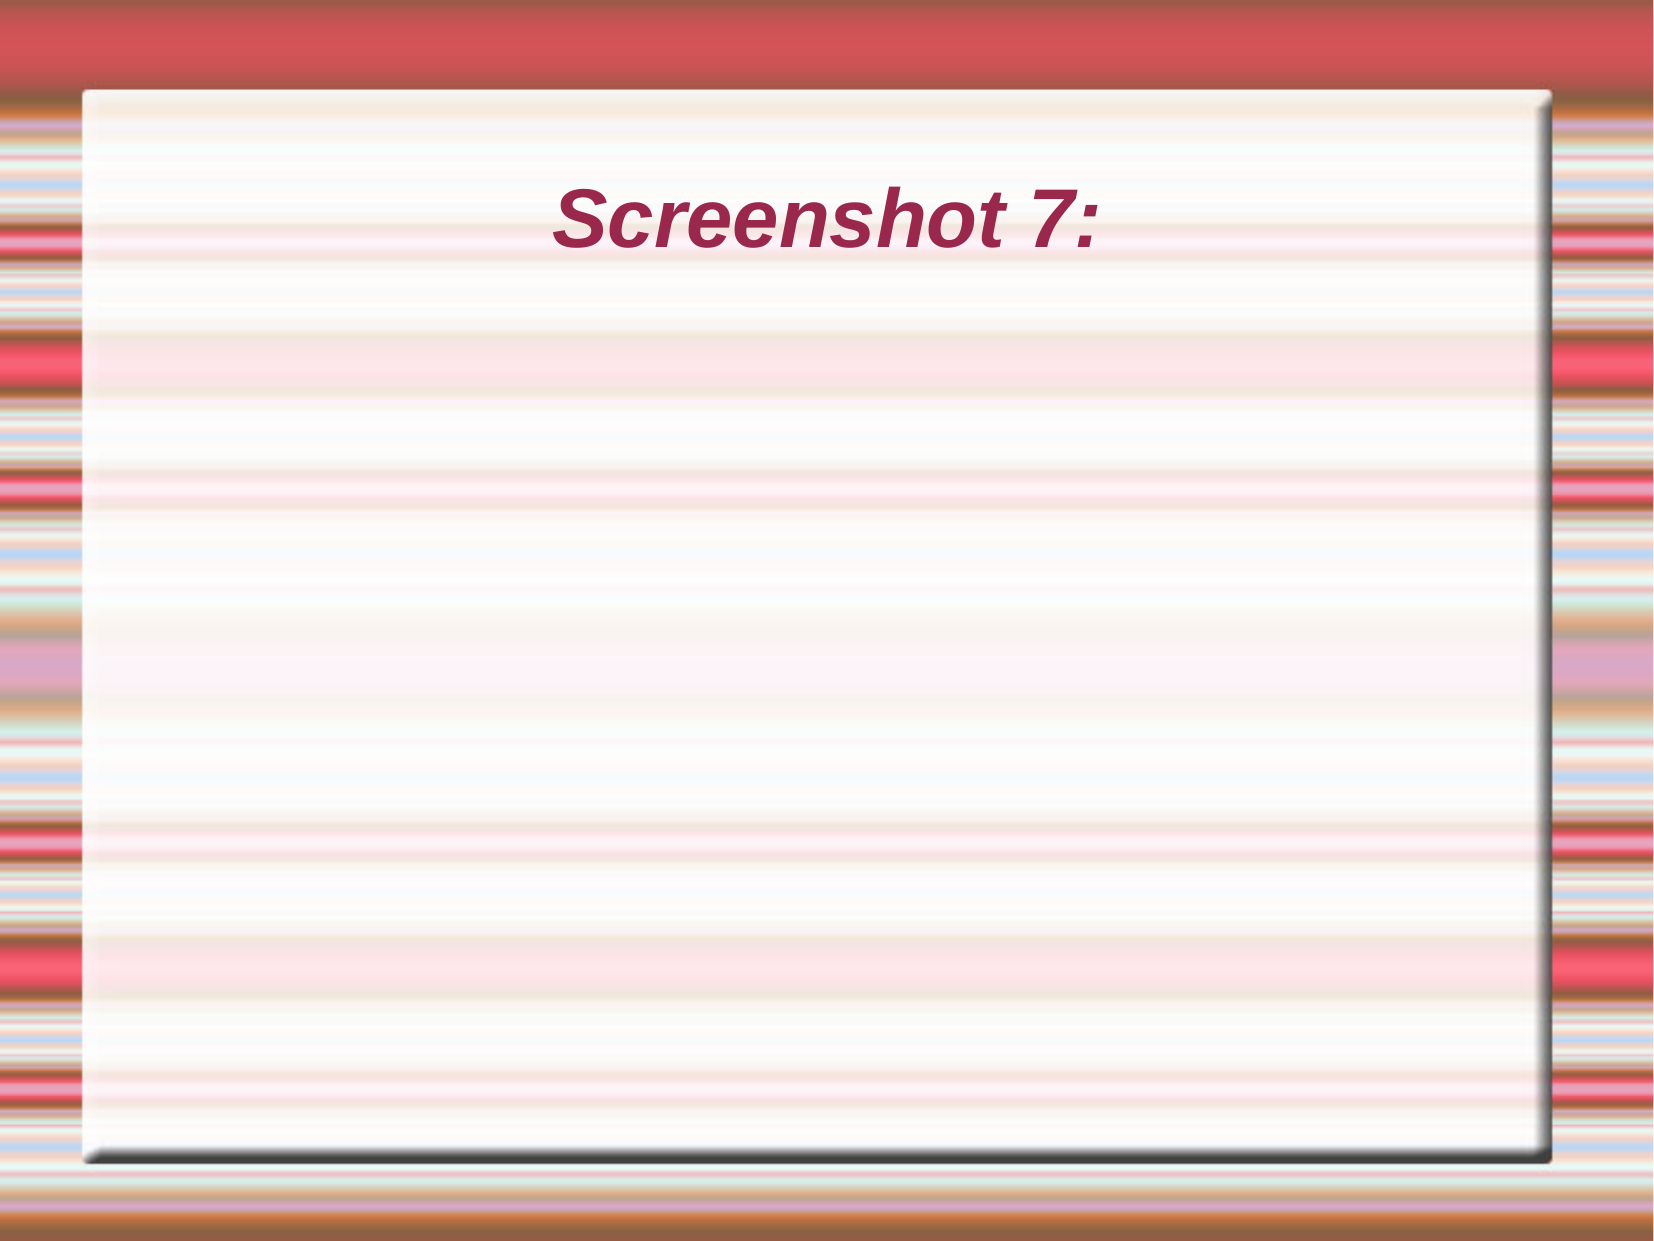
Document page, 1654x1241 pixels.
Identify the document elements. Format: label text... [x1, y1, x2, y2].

title Screenshot 7: [121, 114, 1534, 322]
picture [0, 0, 1654, 1241]
